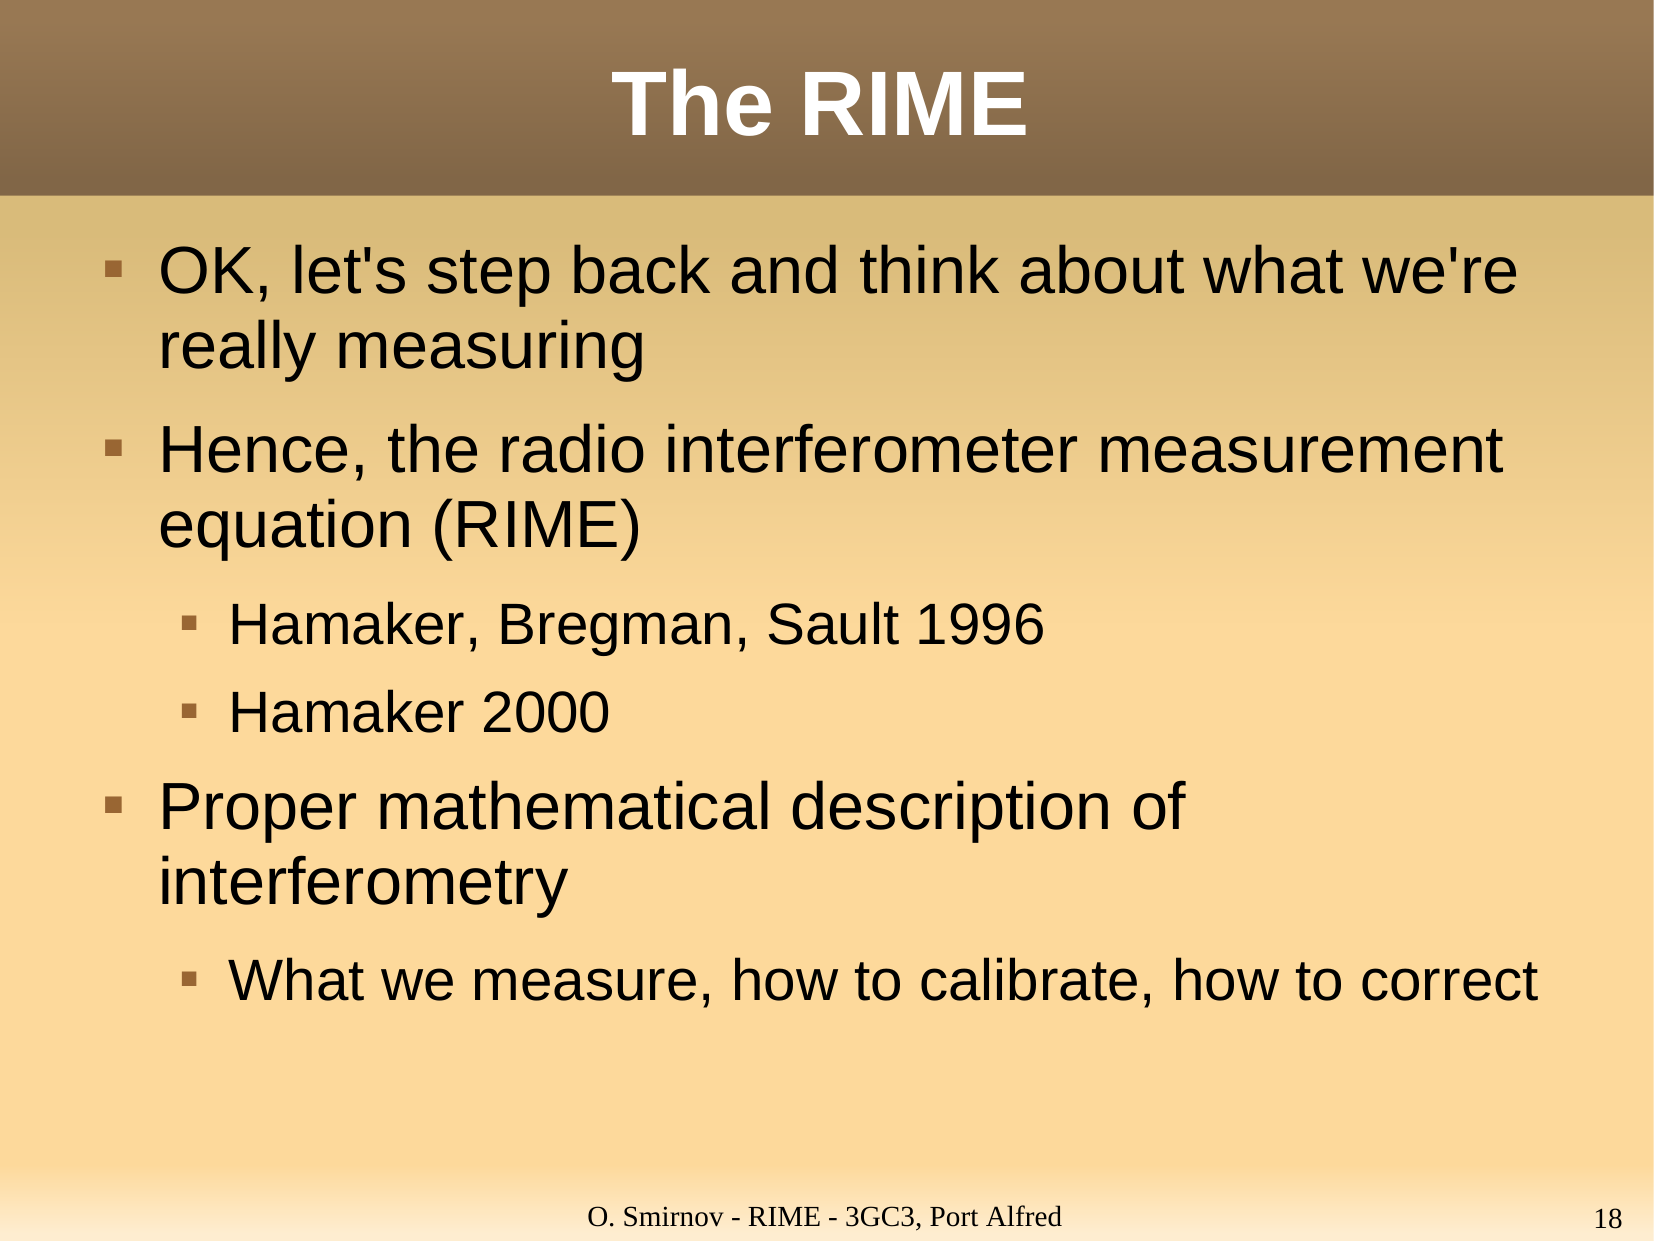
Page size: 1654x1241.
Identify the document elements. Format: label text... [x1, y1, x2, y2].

picture [0, 0, 1654, 1241]
title The RIME [76, 0, 1565, 208]
list OK, let's step back and think about what we're really measuring Hence, the radio interferometer measurement equation (RIME) Hamaker, Bregman, Sault 1996 Hamaker 2000 Proper mathematical description of interferometry What we measure, how to calibrate, how to correct [87, 233, 1576, 1052]
